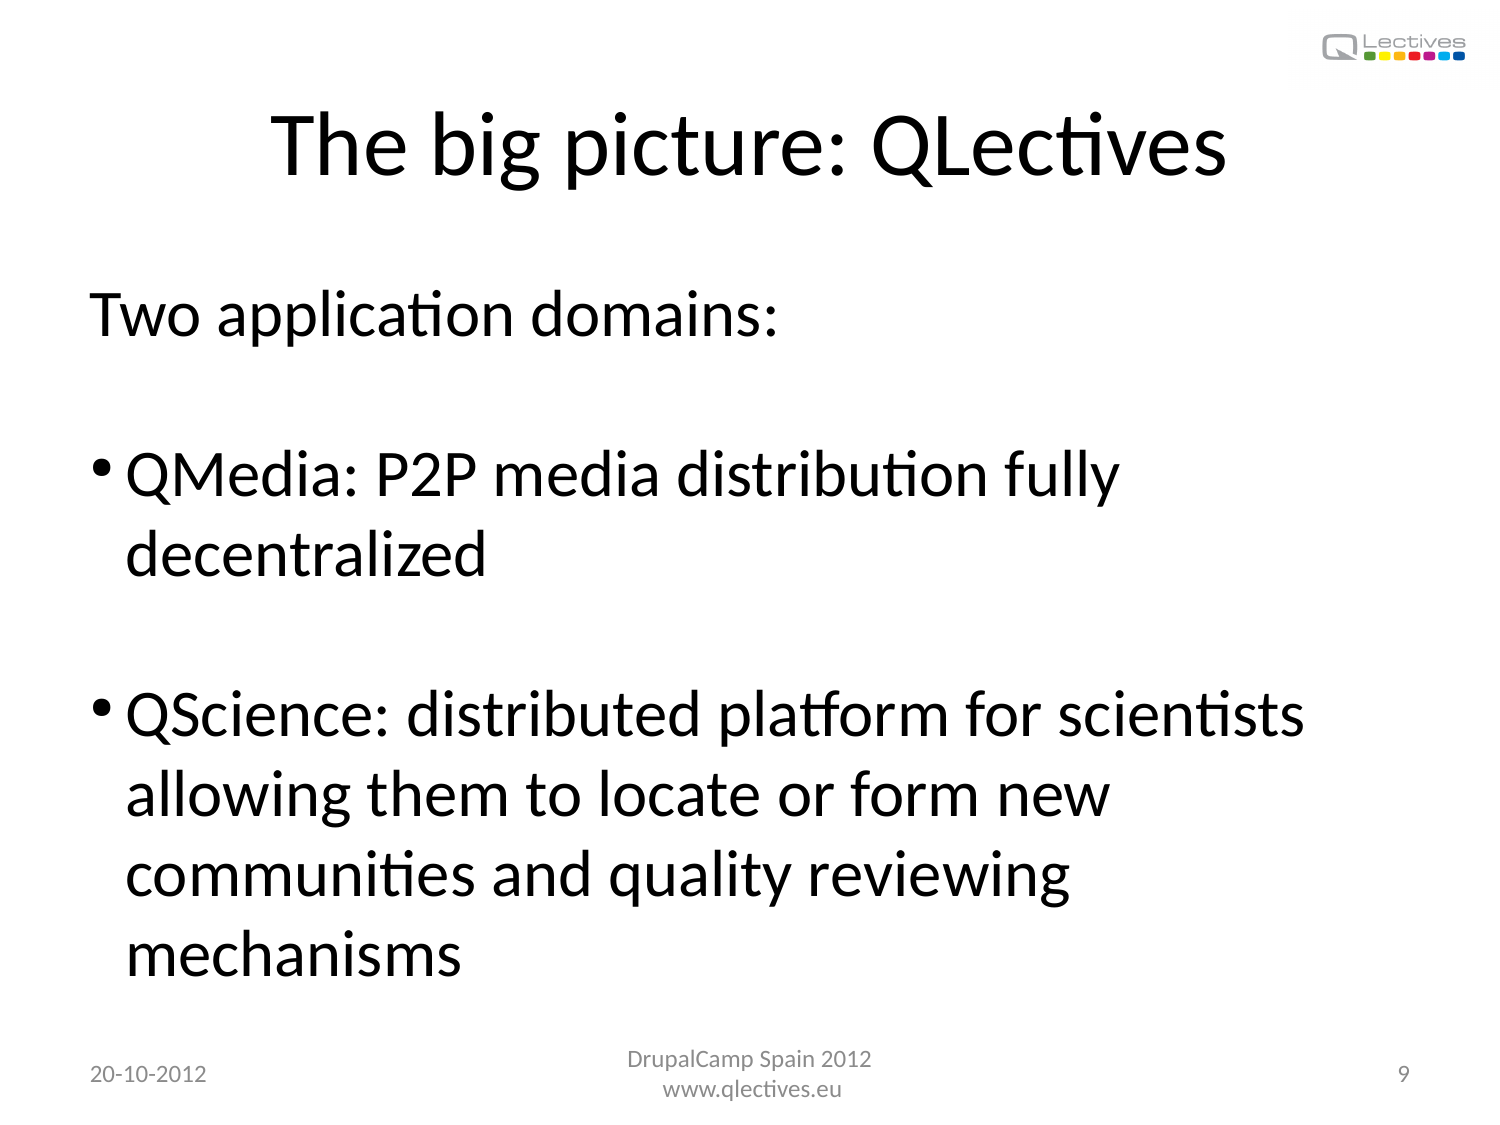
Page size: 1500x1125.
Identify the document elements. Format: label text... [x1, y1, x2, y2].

picture [1288, 9, 1500, 90]
text_box DrupalCamp Spain 2012 www.qlectives.eu [512, 1042, 988, 1103]
text_box The big picture: QLectives [75, 45, 1425, 233]
text_box <number> [1074, 1042, 1425, 1103]
text_box 20-10-2012 [74, 1042, 425, 1103]
text_box Two application domains: QMedia: P2P media distribution fully decentralized QScience: distributed platform for scientists allowing them to locate or form new communities and quality reviewing mechanisms [75, 262, 1425, 1005]
